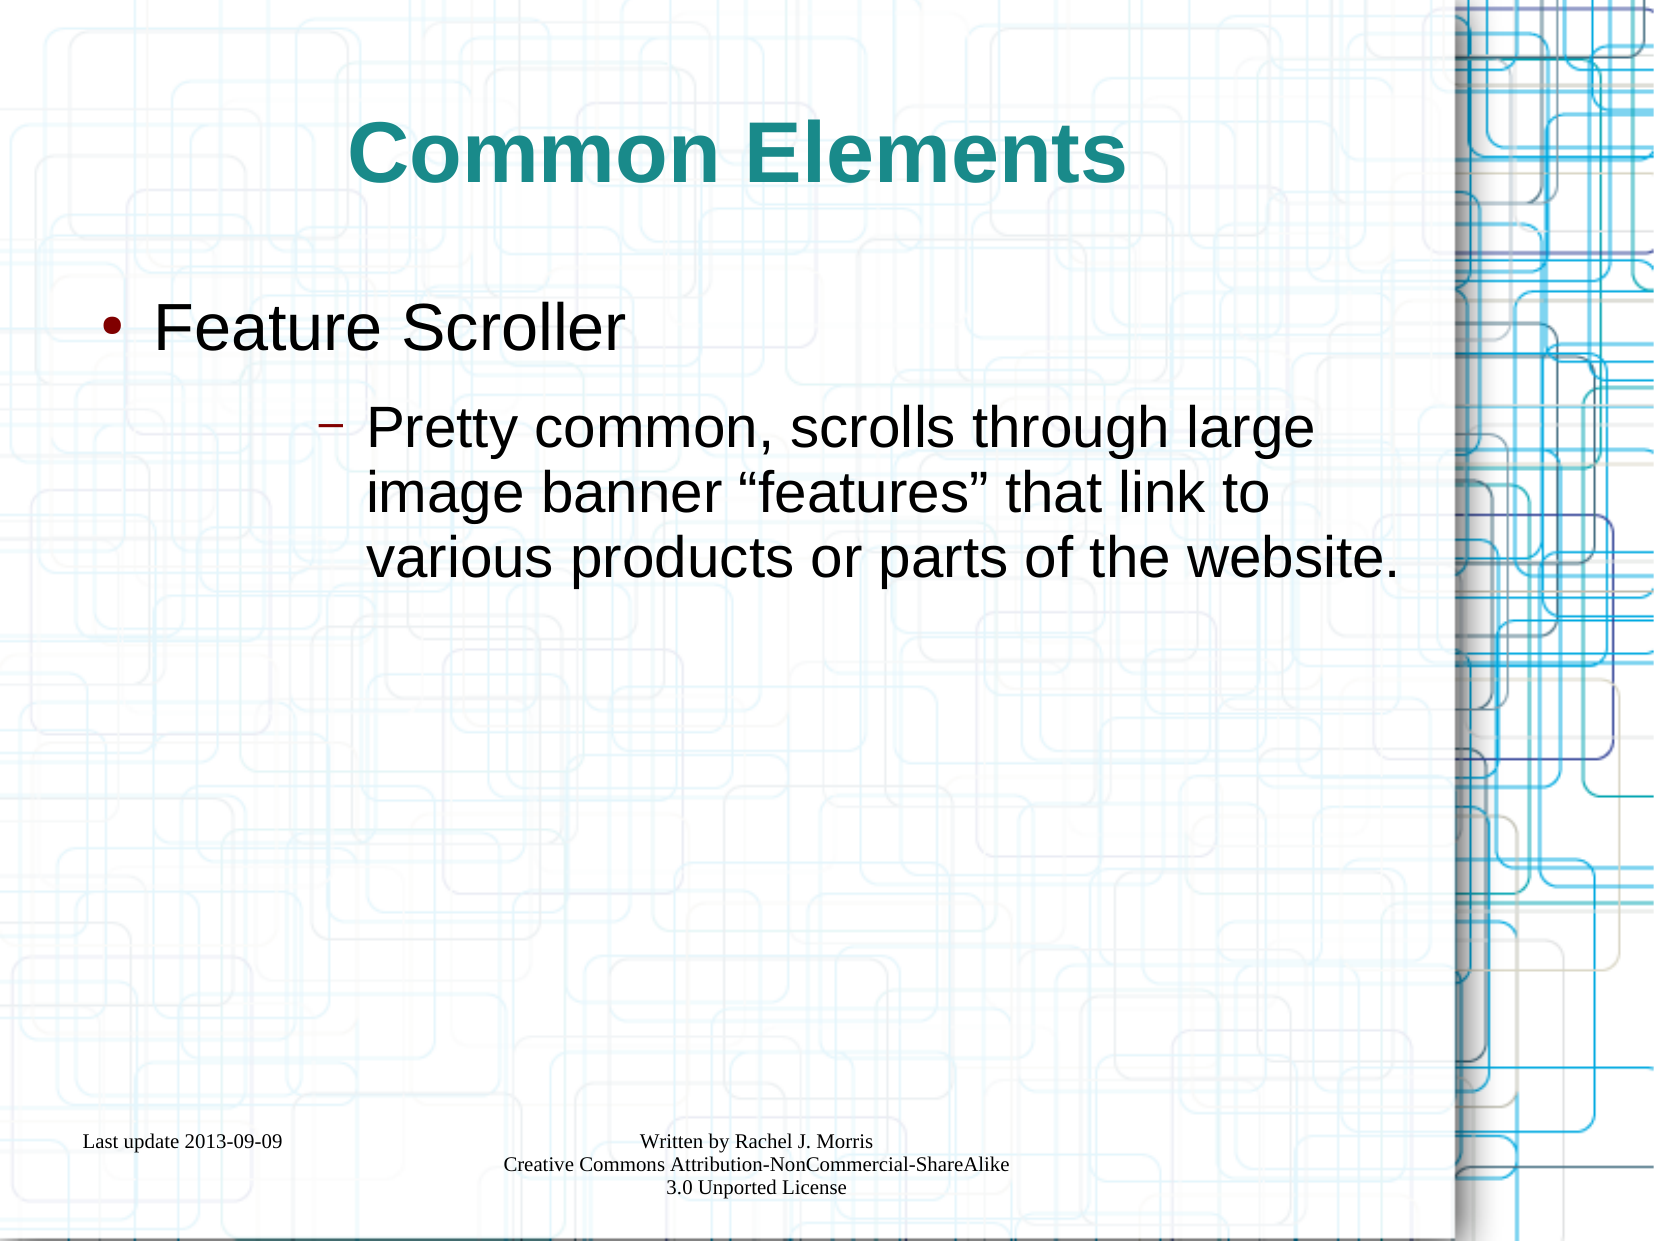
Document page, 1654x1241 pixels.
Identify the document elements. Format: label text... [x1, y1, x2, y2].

list Feature Scroller Pretty common, scrolls through large image banner “features” that link to various products or parts of the website. [82, 290, 1418, 1010]
picture [0, 0, 1654, 1241]
title Common Elements [59, 49, 1418, 257]
